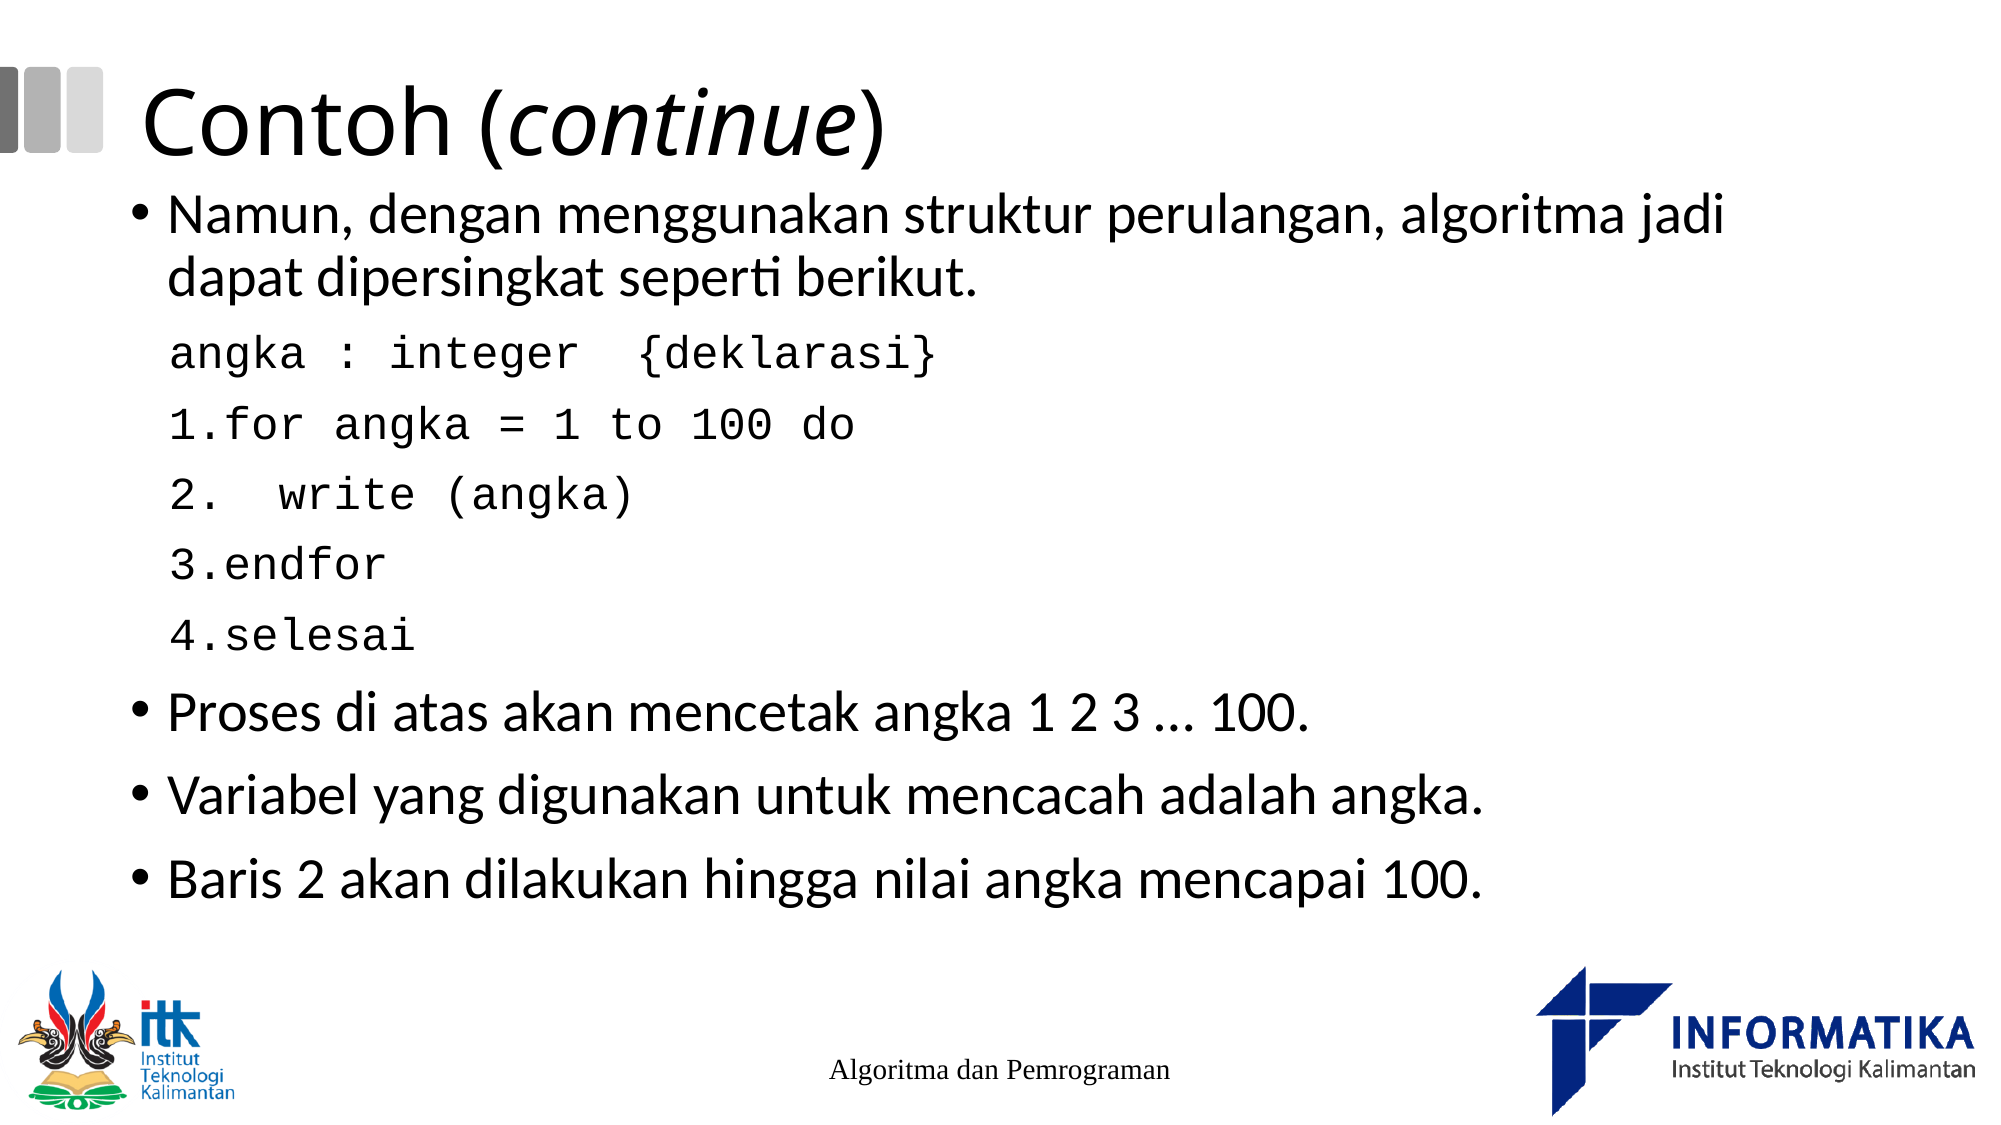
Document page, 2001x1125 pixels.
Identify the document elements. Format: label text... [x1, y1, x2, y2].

picture [1534, 965, 1976, 1118]
picture [0, 935, 253, 1125]
list Namun, dengan menggunakan struktur perulangan, algoritma jadi dapat dipersingkat seperti berikut. angka : integer {deklarasi} for angka = 1 to 100 do write (angka) endfor selesai Proses di atas akan mencetak angka 1 2 3 … 100. Variabel yang digunakan untuk mencacah adalah angka. Baris 2 akan dilakukan hingga nilai angka mencapai 100. [115, 175, 1768, 1043]
title Contoh (continue) [124, 53, 1419, 198]
